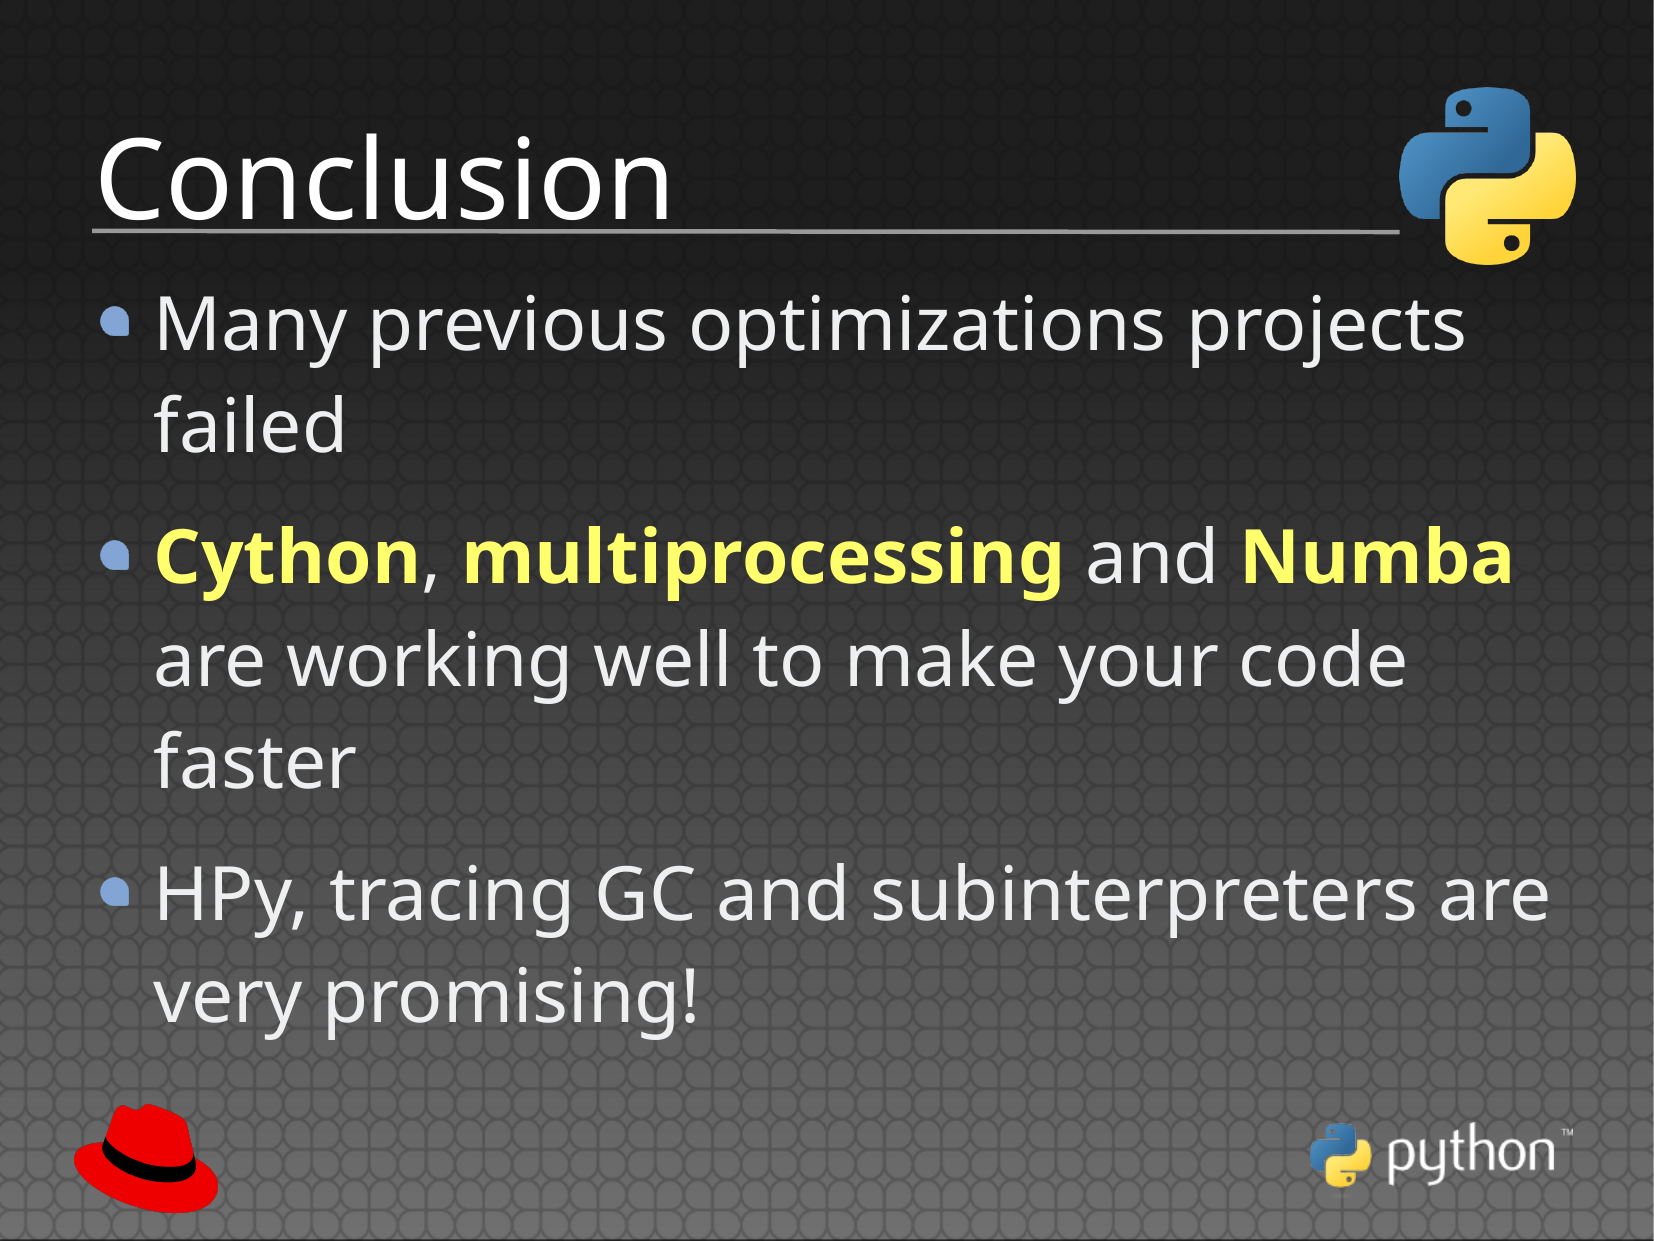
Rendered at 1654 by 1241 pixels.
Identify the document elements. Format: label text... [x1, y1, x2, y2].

list Many previous optimizations projects failed Cython, multiprocessing and Numba are working well to make your code faster HPy, tracing GC and subinterpreters are very promising! [82, 269, 1573, 1241]
title Conclusion [94, 100, 1426, 251]
picture [0, 0, 1654, 1241]
